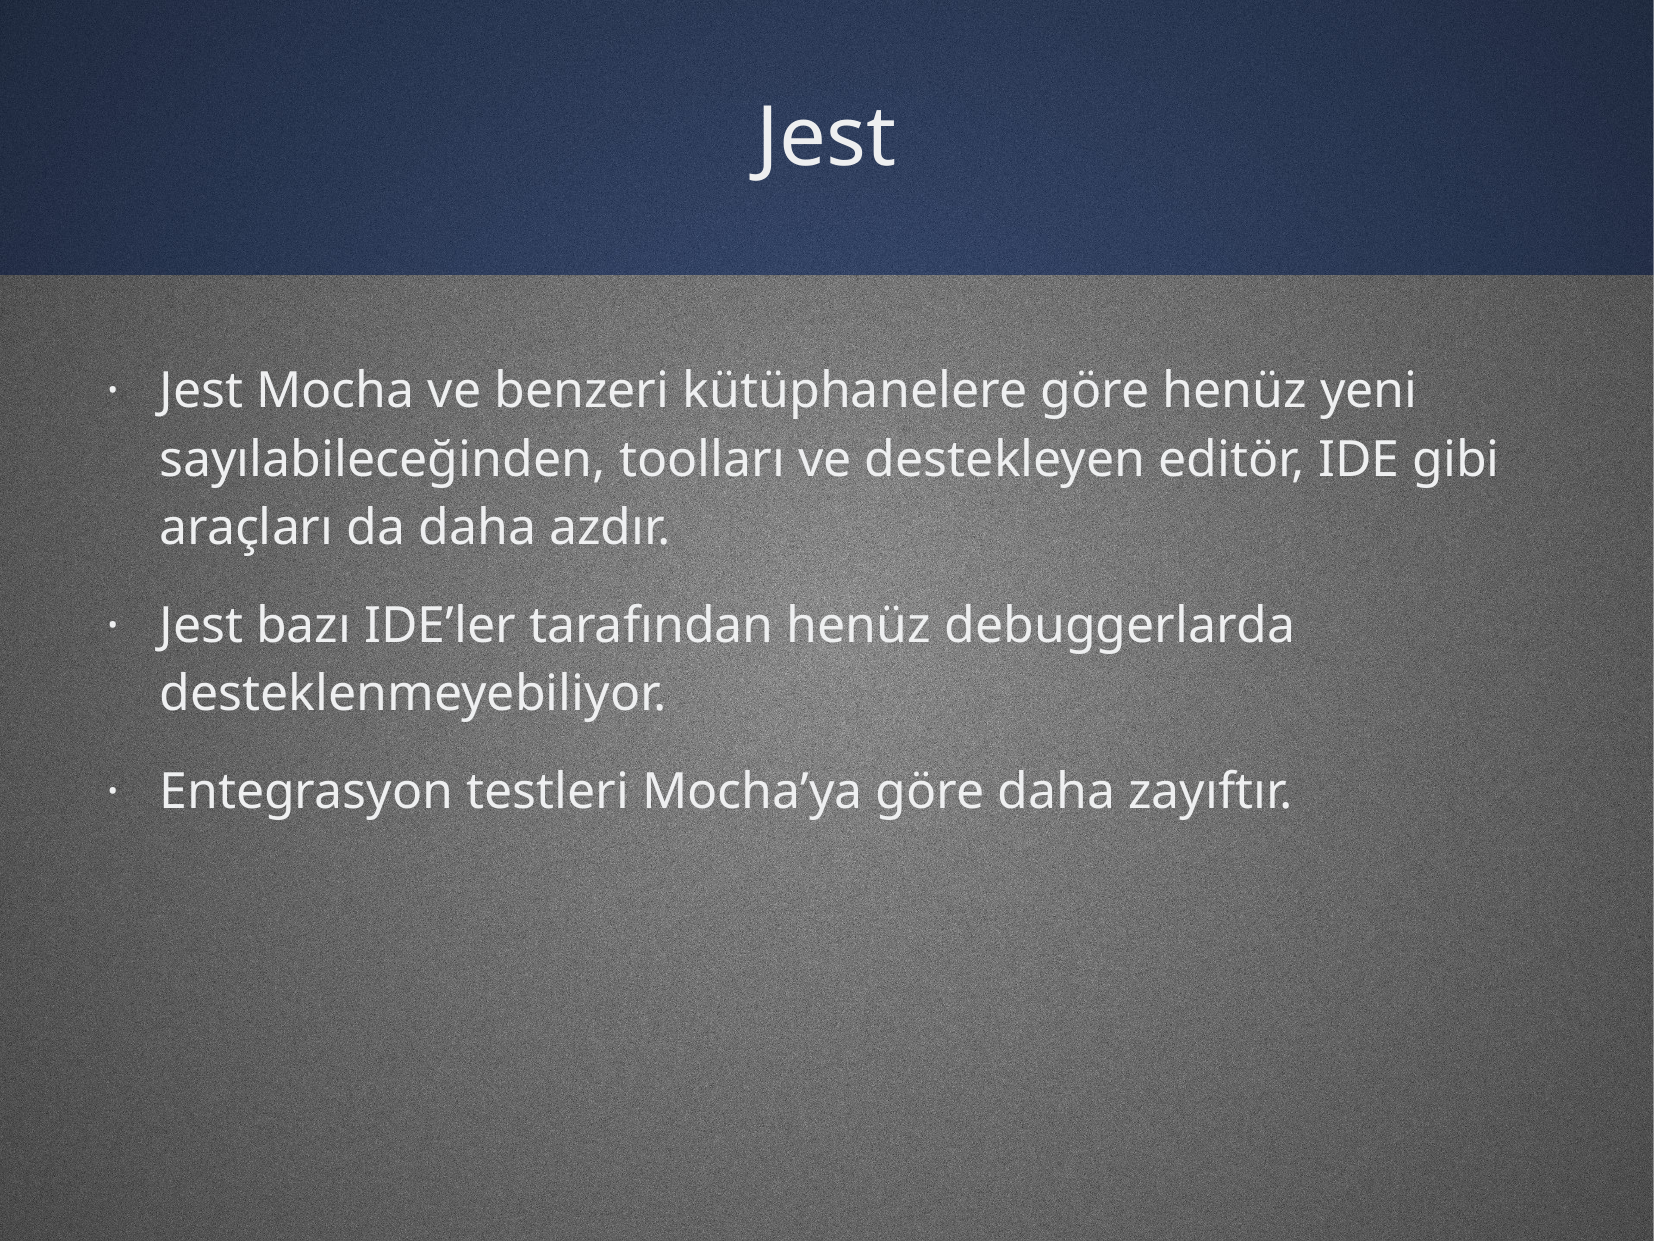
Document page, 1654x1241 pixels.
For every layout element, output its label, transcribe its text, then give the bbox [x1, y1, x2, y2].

picture [0, 0, 1654, 1241]
list Jest Mocha ve benzeri kütüphanelere göre henüz yeni sayılabileceğinden, toolları ve destekleyen editör, IDE gibi araçları da daha azdır. Jest bazı IDE’ler tarafından henüz debuggerlarda desteklenmeyebiliyor. Entegrasyon testleri Mocha’ya göre daha zayıftır. [88, 354, 1565, 1063]
title Jest [88, 29, 1565, 237]
